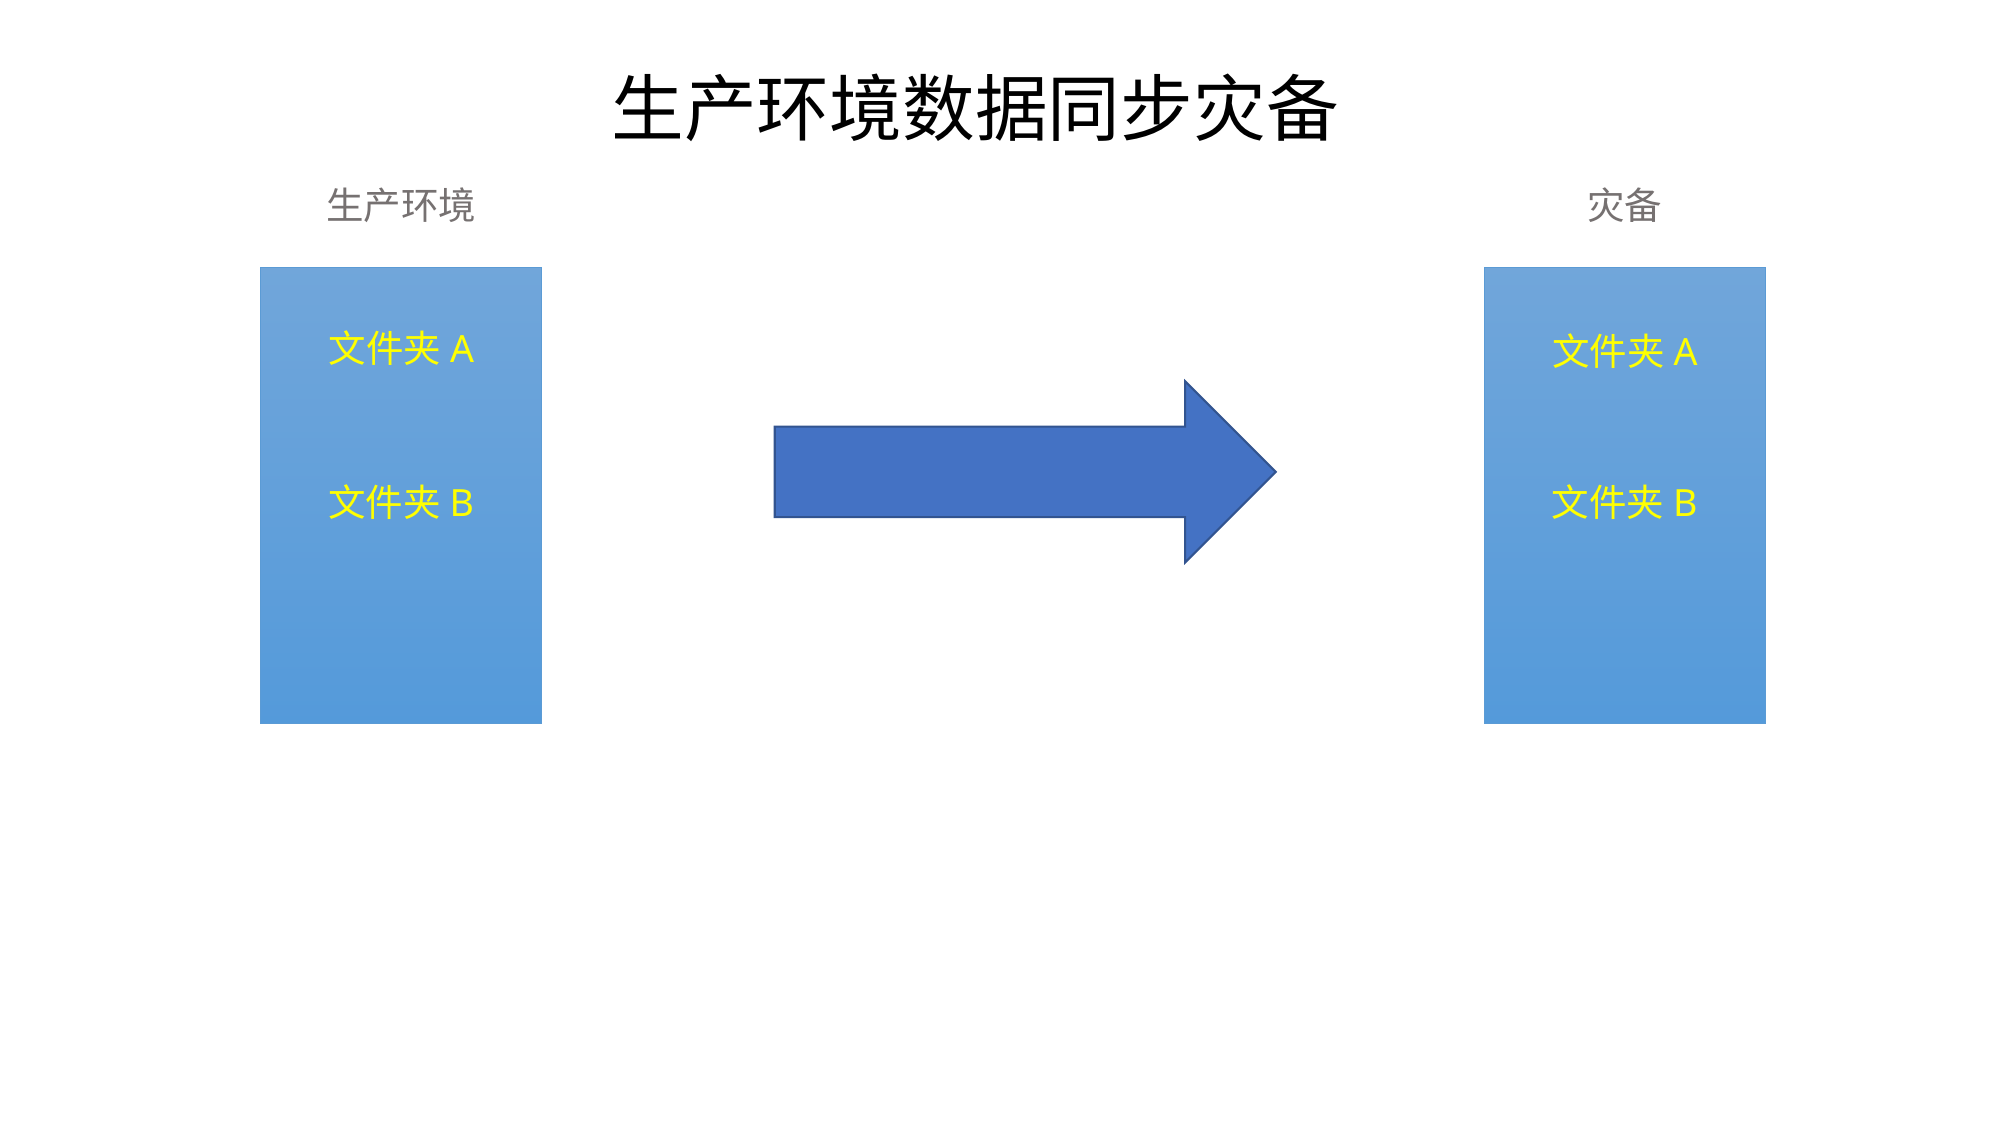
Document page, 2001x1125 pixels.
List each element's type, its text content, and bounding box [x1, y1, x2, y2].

text_box 文件夹B [1519, 471, 1731, 532]
text_box 灾备 [1519, 174, 1731, 235]
text_box 文件夹A [1519, 320, 1731, 381]
text_box [260, 267, 542, 724]
title 生产环境数据同步灾备 [569, 54, 1382, 158]
text_box [774, 381, 1276, 563]
text_box 生产环境 [295, 174, 507, 235]
text_box [1484, 267, 1766, 724]
text_box 文件夹A [295, 317, 507, 378]
text_box 文件夹B [295, 471, 507, 532]
